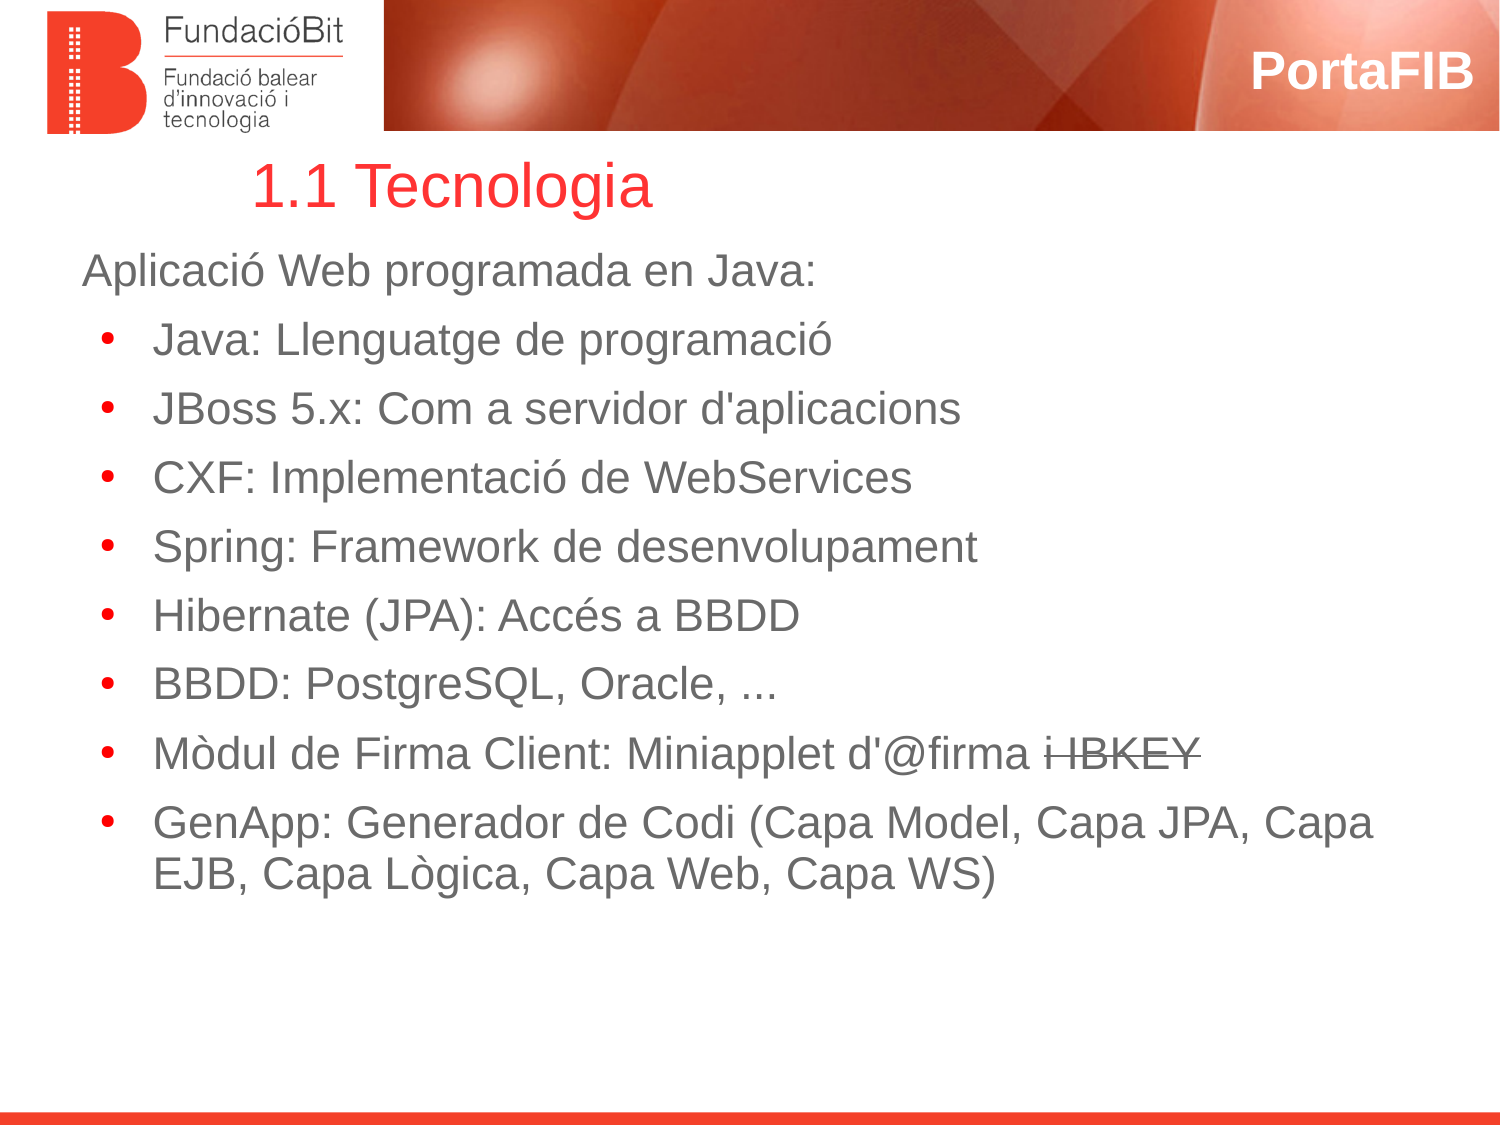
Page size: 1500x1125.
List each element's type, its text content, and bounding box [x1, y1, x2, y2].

picture [383, 0, 1500, 131]
text_box 1.1 Tecnologia [78, 150, 1300, 226]
text_box Aplicació Web programada en Java: Java: Llenguatge de programació JBoss 5.x: Com a servidor d'aplicacions CXF: Implementació de WebServices Spring: Framework de desenvolupament Hibernate (JPA): Accés a BBDD BBDD: PostgreSQL, Oracle, ... Mòdul de Firma Client: Miniapplet d'@firma i IBKEY GenApp: Generador de Codi (Capa Model, Capa JPA, Capa EJB, Capa Lògica, Capa Web, Capa WS) [81, 244, 1440, 966]
picture [47, 11, 343, 134]
title PortaFIB [324, 19, 1477, 123]
